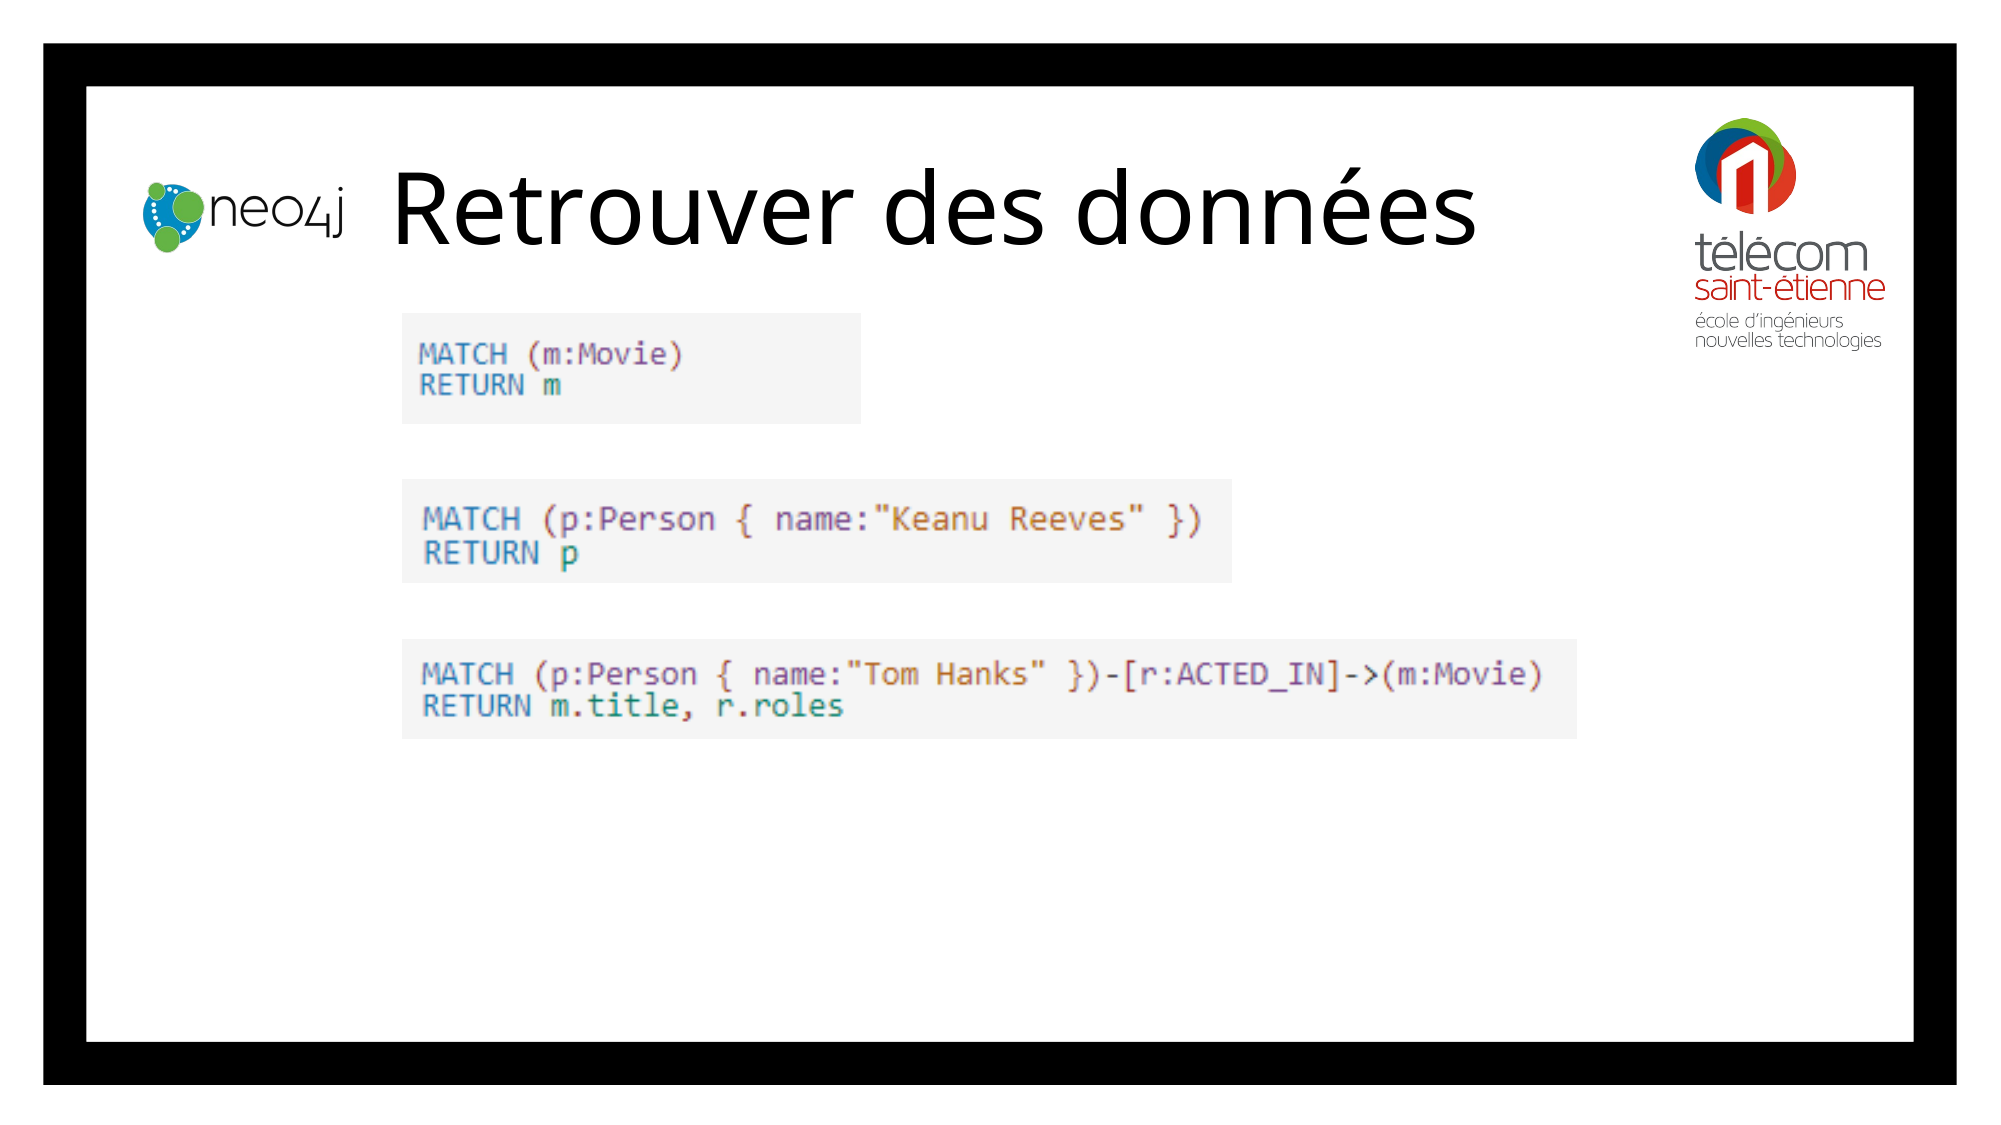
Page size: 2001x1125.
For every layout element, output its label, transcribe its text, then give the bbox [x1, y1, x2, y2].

picture [402, 479, 1232, 583]
picture [402, 313, 861, 424]
title Retrouver des données [369, 138, 1849, 304]
picture [1695, 118, 1885, 351]
picture [1715, 134, 1730, 138]
picture [134, 160, 351, 274]
picture [402, 639, 1577, 739]
